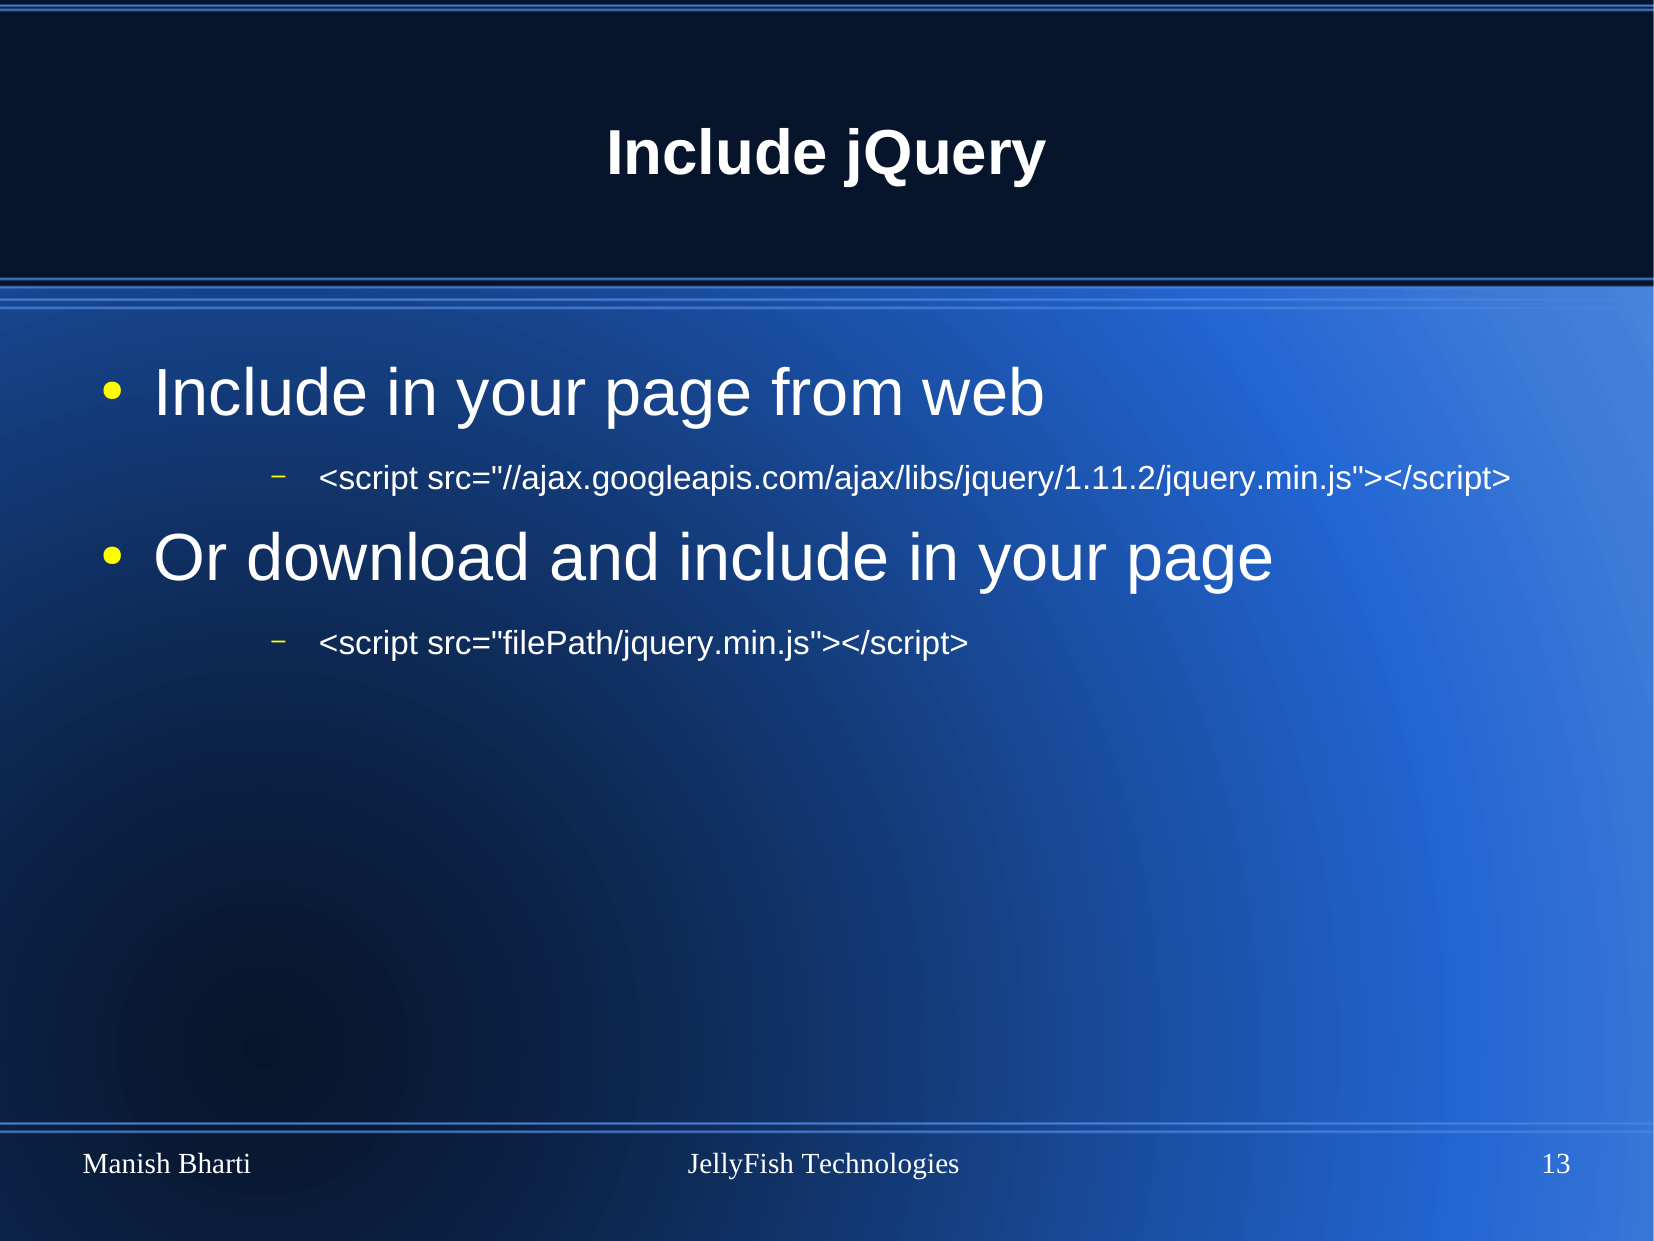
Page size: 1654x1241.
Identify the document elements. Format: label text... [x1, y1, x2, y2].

picture [0, 0, 1654, 1241]
title Include jQuery [82, 49, 1571, 257]
list Include in your page from web <script src="//ajax.googleapis.com/ajax/libs/jquery/1.11.2/jquery.min.js"></script> Or download and include in your page <script src="filePath/jquery.min.js"></script> [82, 355, 1571, 1075]
